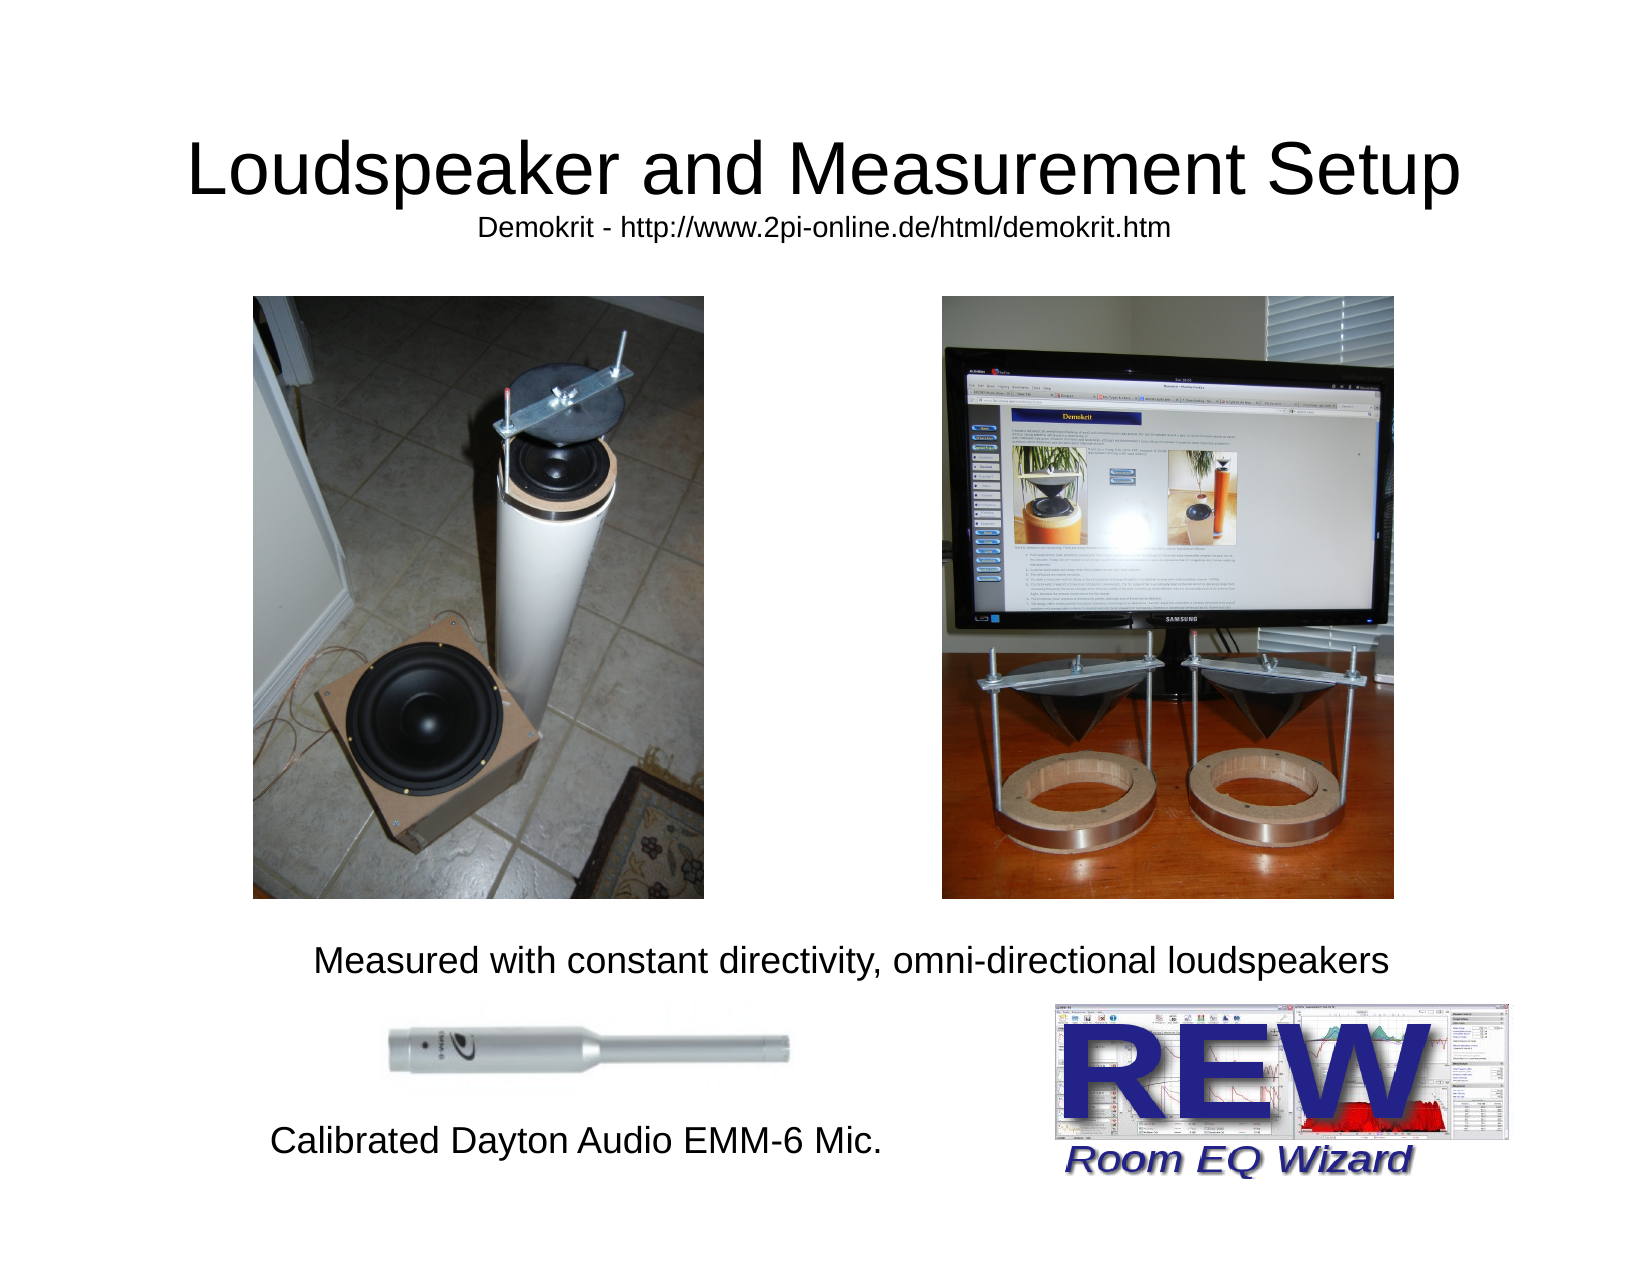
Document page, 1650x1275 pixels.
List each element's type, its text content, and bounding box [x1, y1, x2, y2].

title Loudspeaker and Measurement Setup Demokrit - http://www.2pi-online.de/html/demokrit.htm [135, 104, 1515, 298]
text_box Measured with constant directivity, omni-directional loudspeakers [298, 931, 1469, 989]
picture [1053, 1003, 1514, 1179]
picture [942, 296, 1394, 899]
picture [253, 296, 704, 899]
picture [373, 1001, 815, 1094]
text_box Calibrated Dayton Audio EMM-6 Mic. [255, 1111, 899, 1169]
